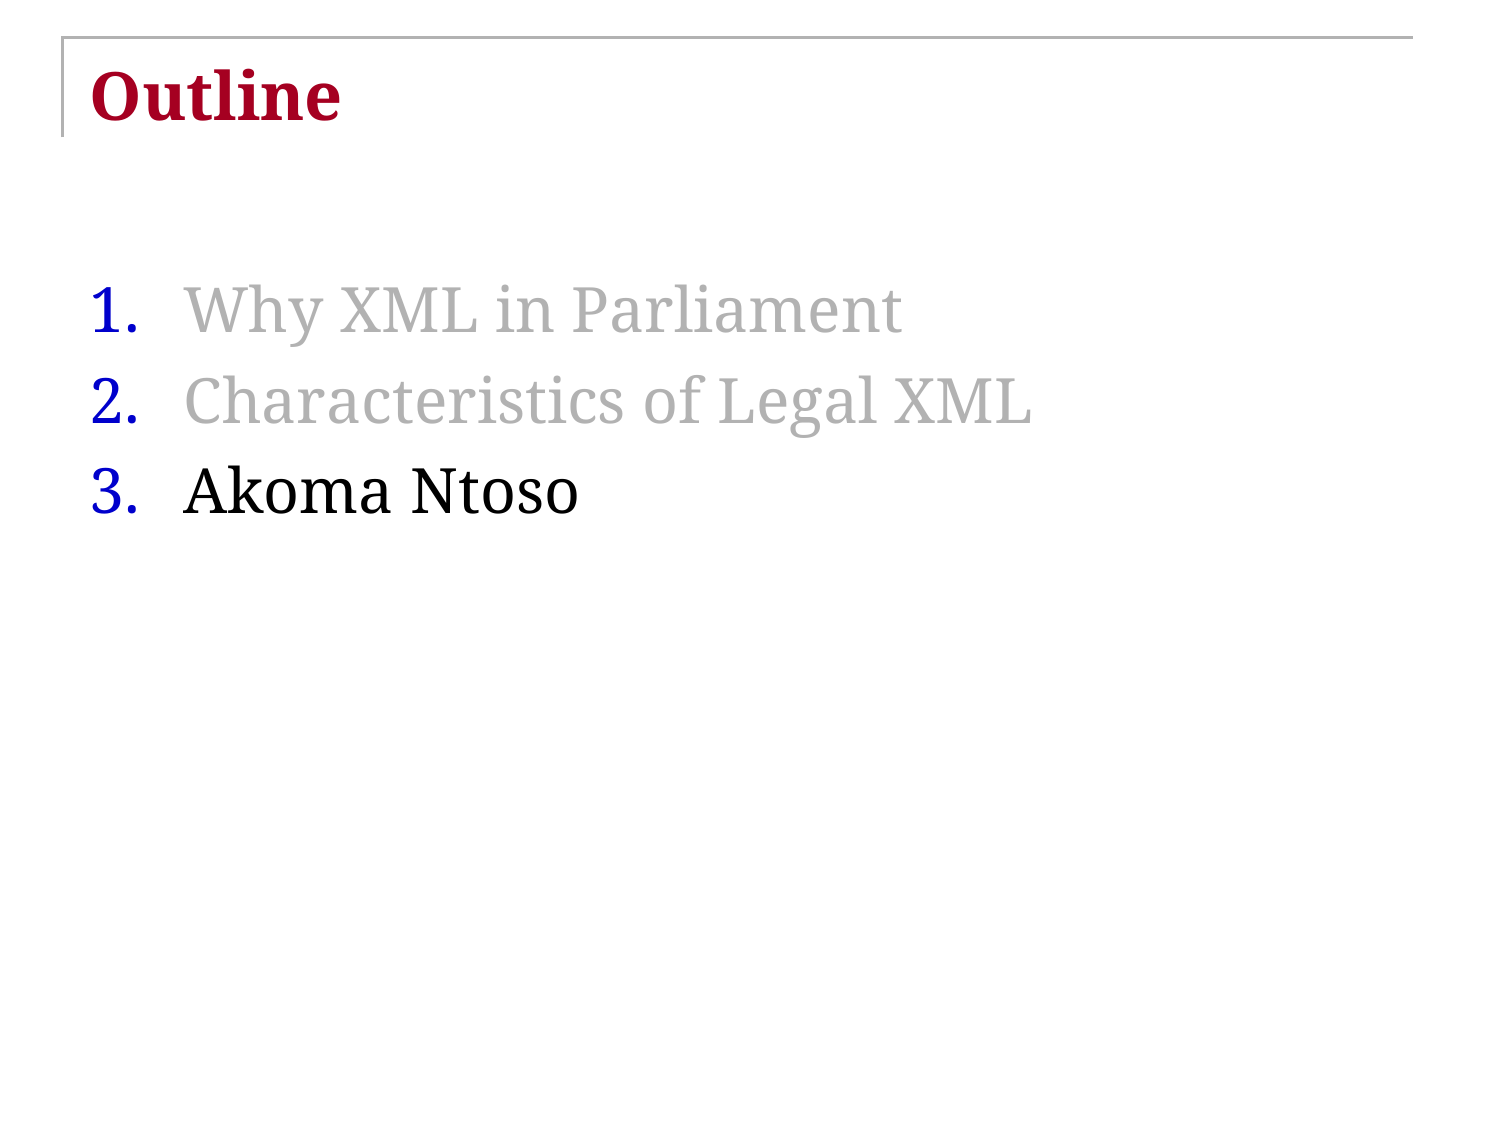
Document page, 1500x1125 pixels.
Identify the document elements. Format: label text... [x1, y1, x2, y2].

title Outline [75, 45, 1426, 233]
list Why XML in Parliament Characteristics of Legal XML Akoma Ntoso [75, 262, 1426, 1006]
